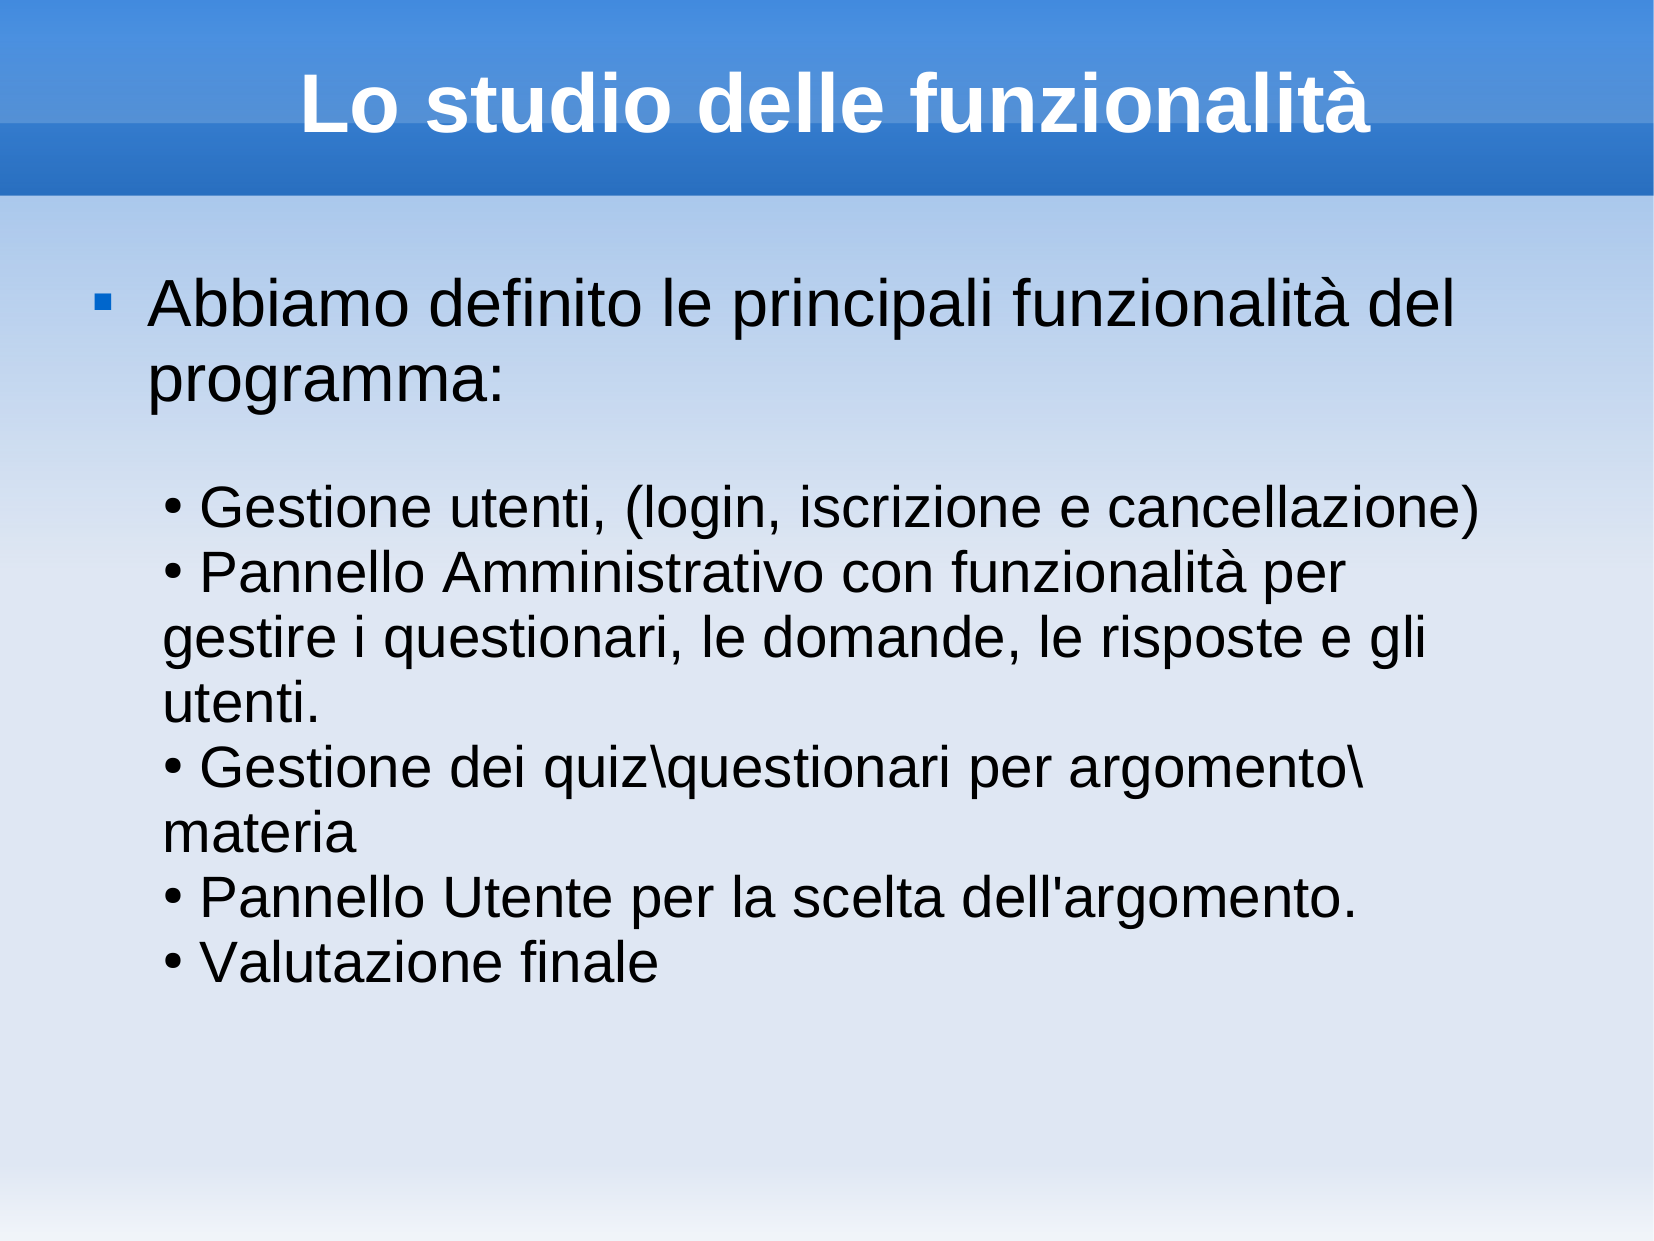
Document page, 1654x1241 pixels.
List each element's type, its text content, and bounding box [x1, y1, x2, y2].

list Abbiamo definito le principali funzionalità del programma: [76, 265, 1565, 1070]
title Lo studio delle funzionalità [76, 7, 1565, 200]
text_box Gestione utenti, (login, iscrizione e cancellazione) Pannello Amministrativo con funzionalità per gestire i questionari, le domande, le risposte e gli utenti. Gestione dei quiz\questionari per argomento\materia Pannello Utente per la scelta dell'argomento. Valutazione finale [147, 467, 1506, 1063]
picture [0, 0, 1654, 1241]
